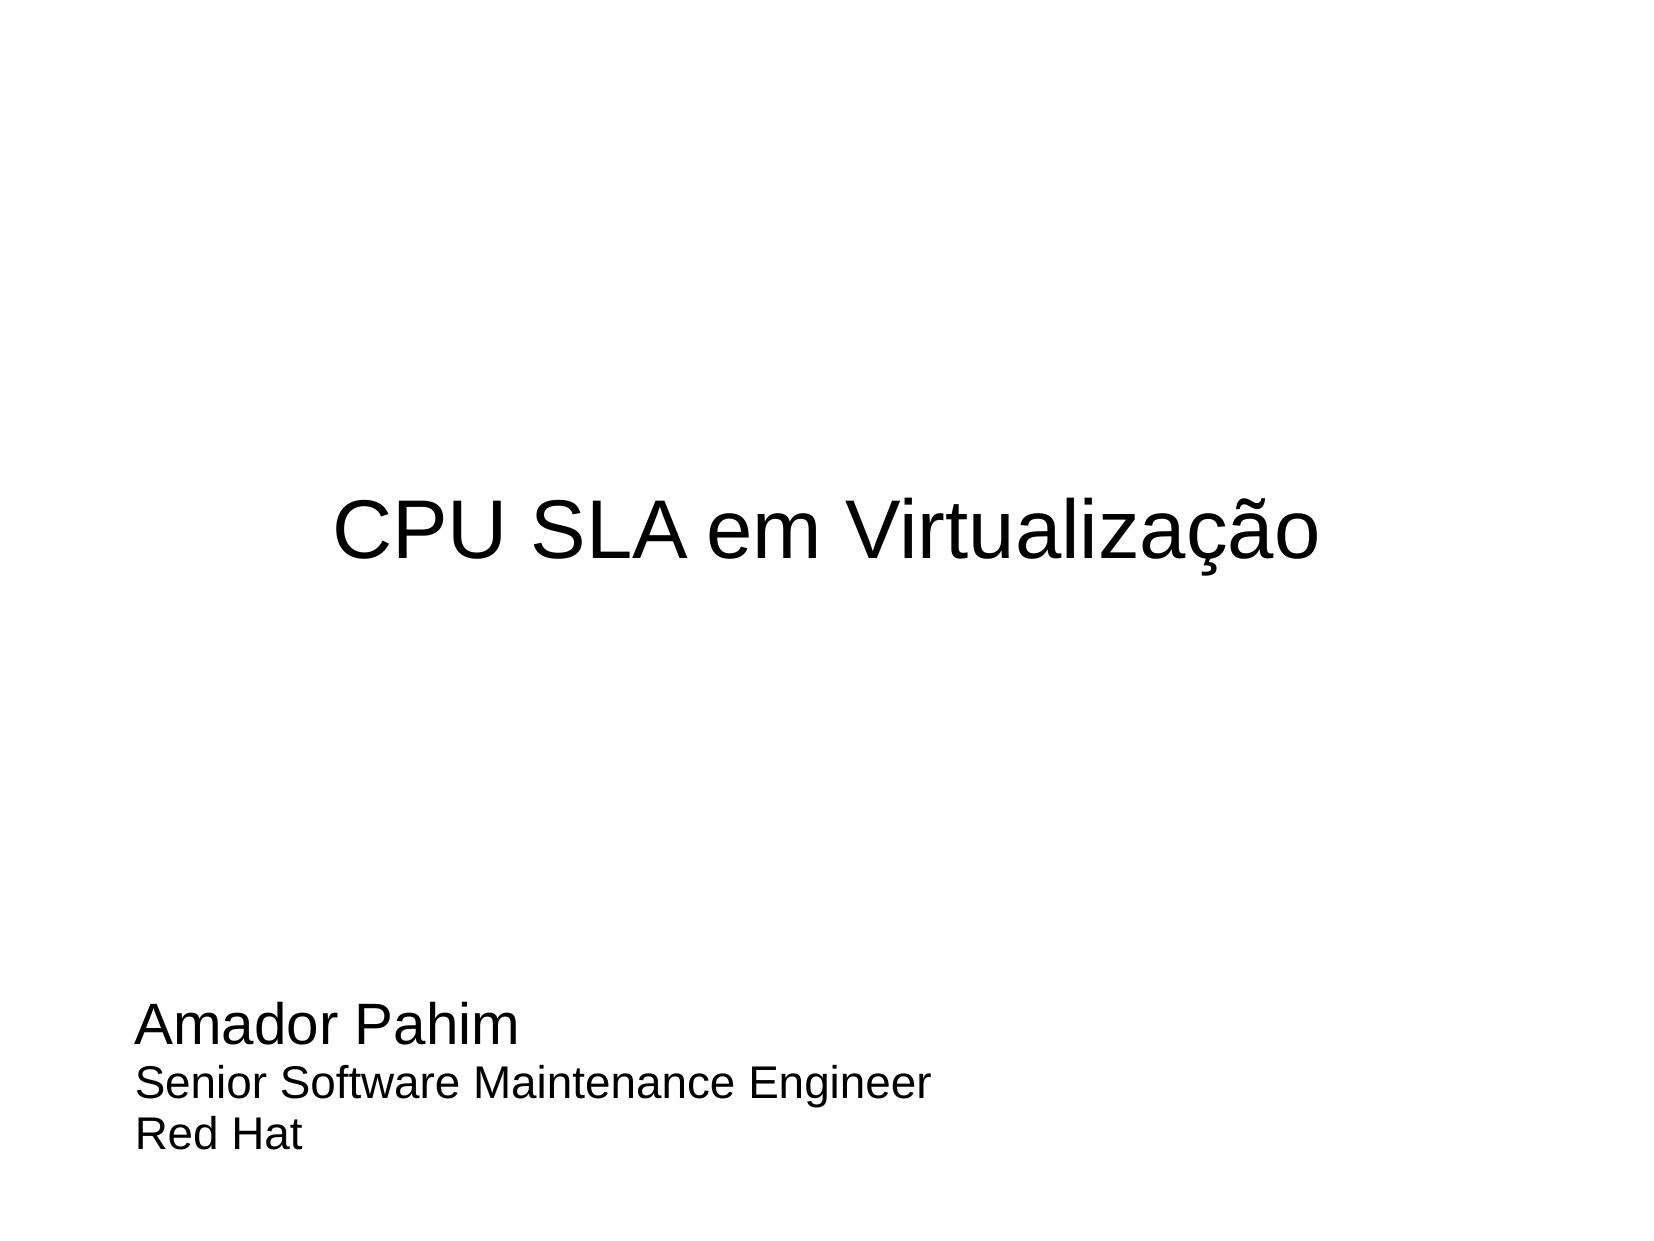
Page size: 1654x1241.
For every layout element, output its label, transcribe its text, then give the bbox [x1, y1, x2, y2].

subtitle CPU SLA em Virtualização [82, 49, 1571, 1010]
text_box Amador Pahim Senior Software Maintenance Engineer Red Hat [120, 984, 991, 1218]
